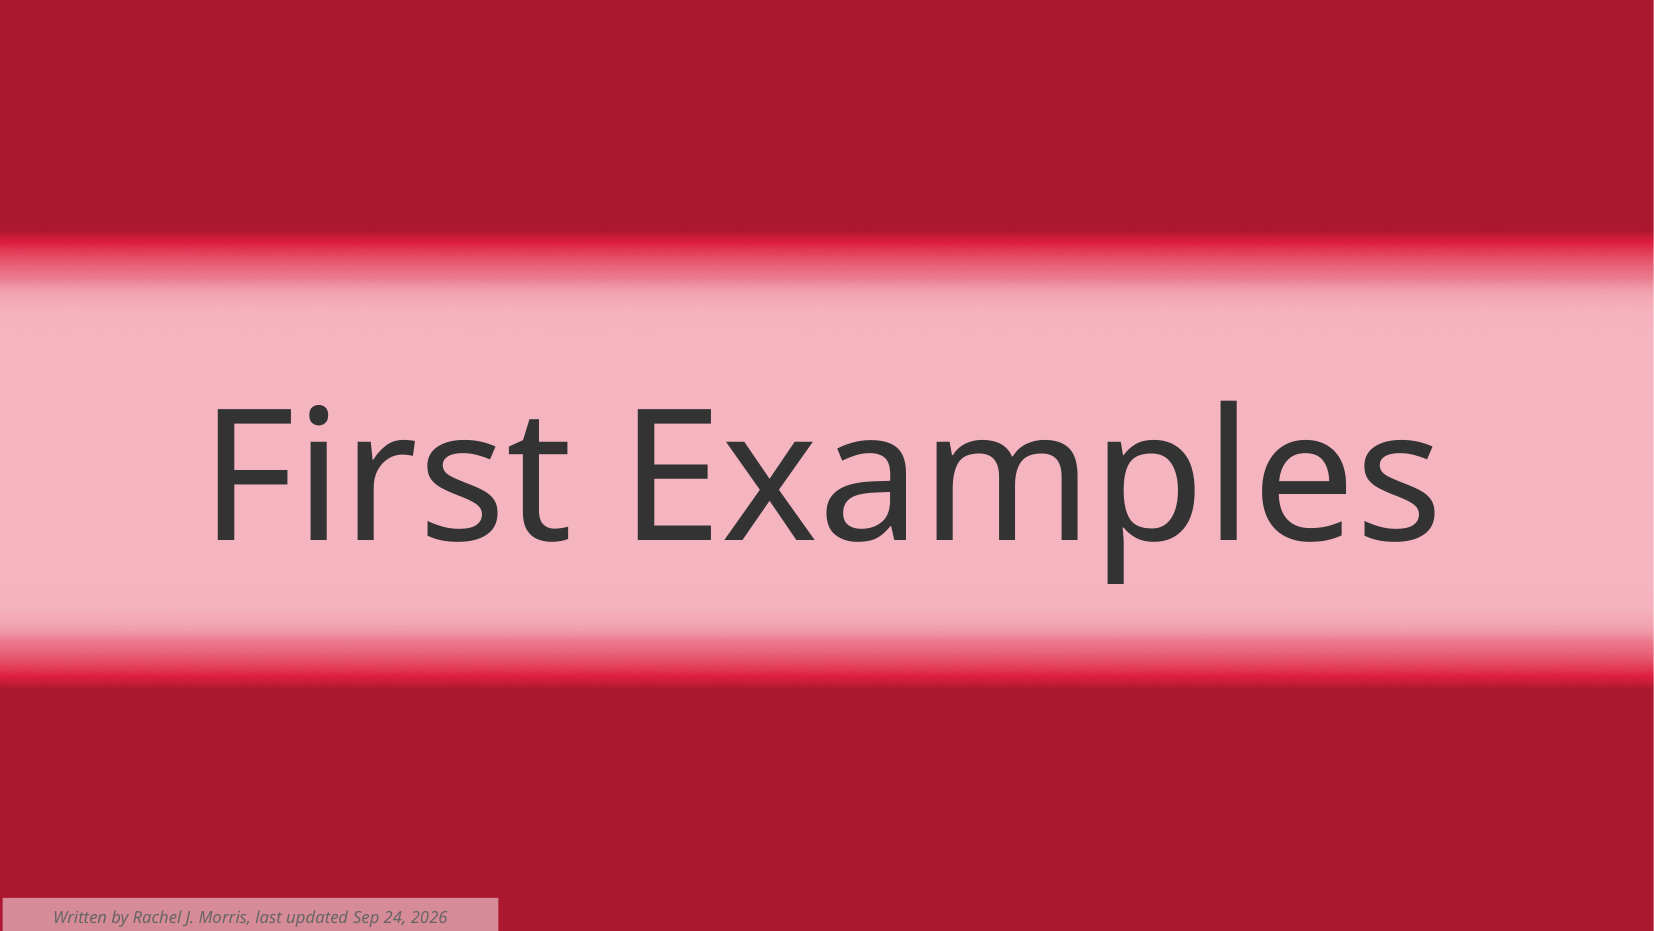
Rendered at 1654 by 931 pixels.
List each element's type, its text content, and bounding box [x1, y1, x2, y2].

picture [0, 0, 1654, 931]
text_box Written by Rachel J. Morris, last updated Jan 10, 2018 [2, 900, 499, 931]
title First Examples [64, 60, 1582, 879]
